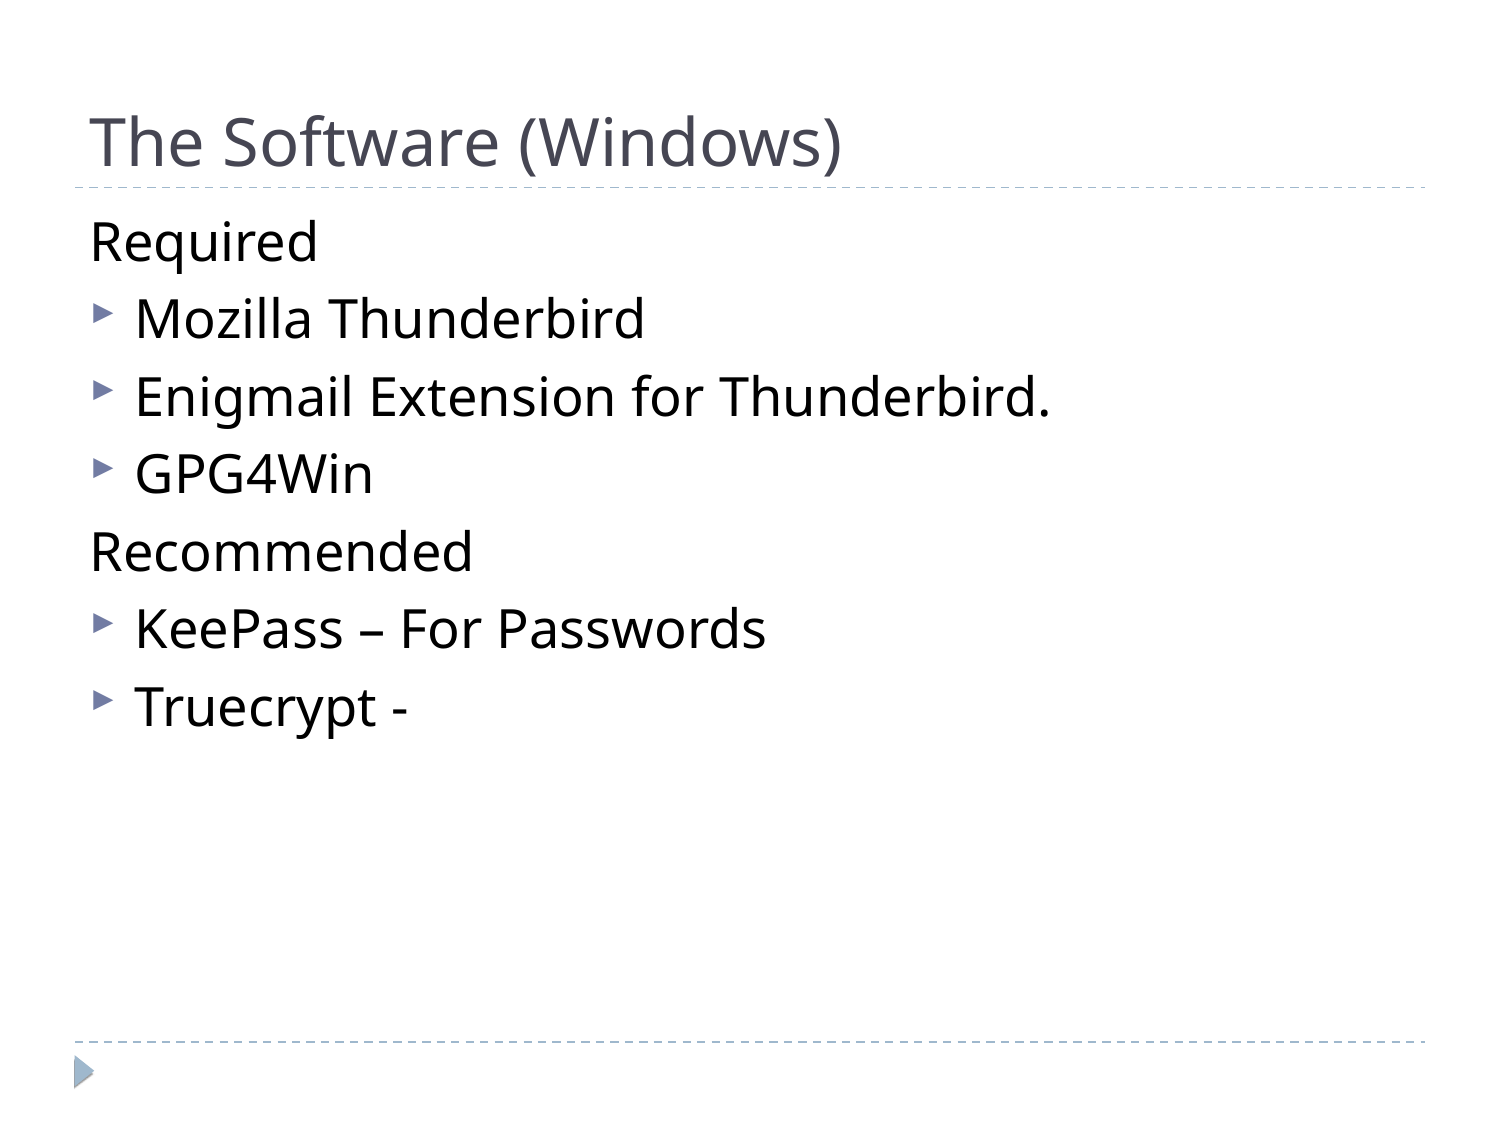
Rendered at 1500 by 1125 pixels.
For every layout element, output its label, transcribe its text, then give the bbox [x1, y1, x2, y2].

title The Software (Windows) [75, 24, 1425, 188]
list Required Mozilla Thunderbird Enigmail Extension for Thunderbird. GPG4Win Recommended KeePass – For Passwords Truecrypt - [75, 200, 1425, 1010]
